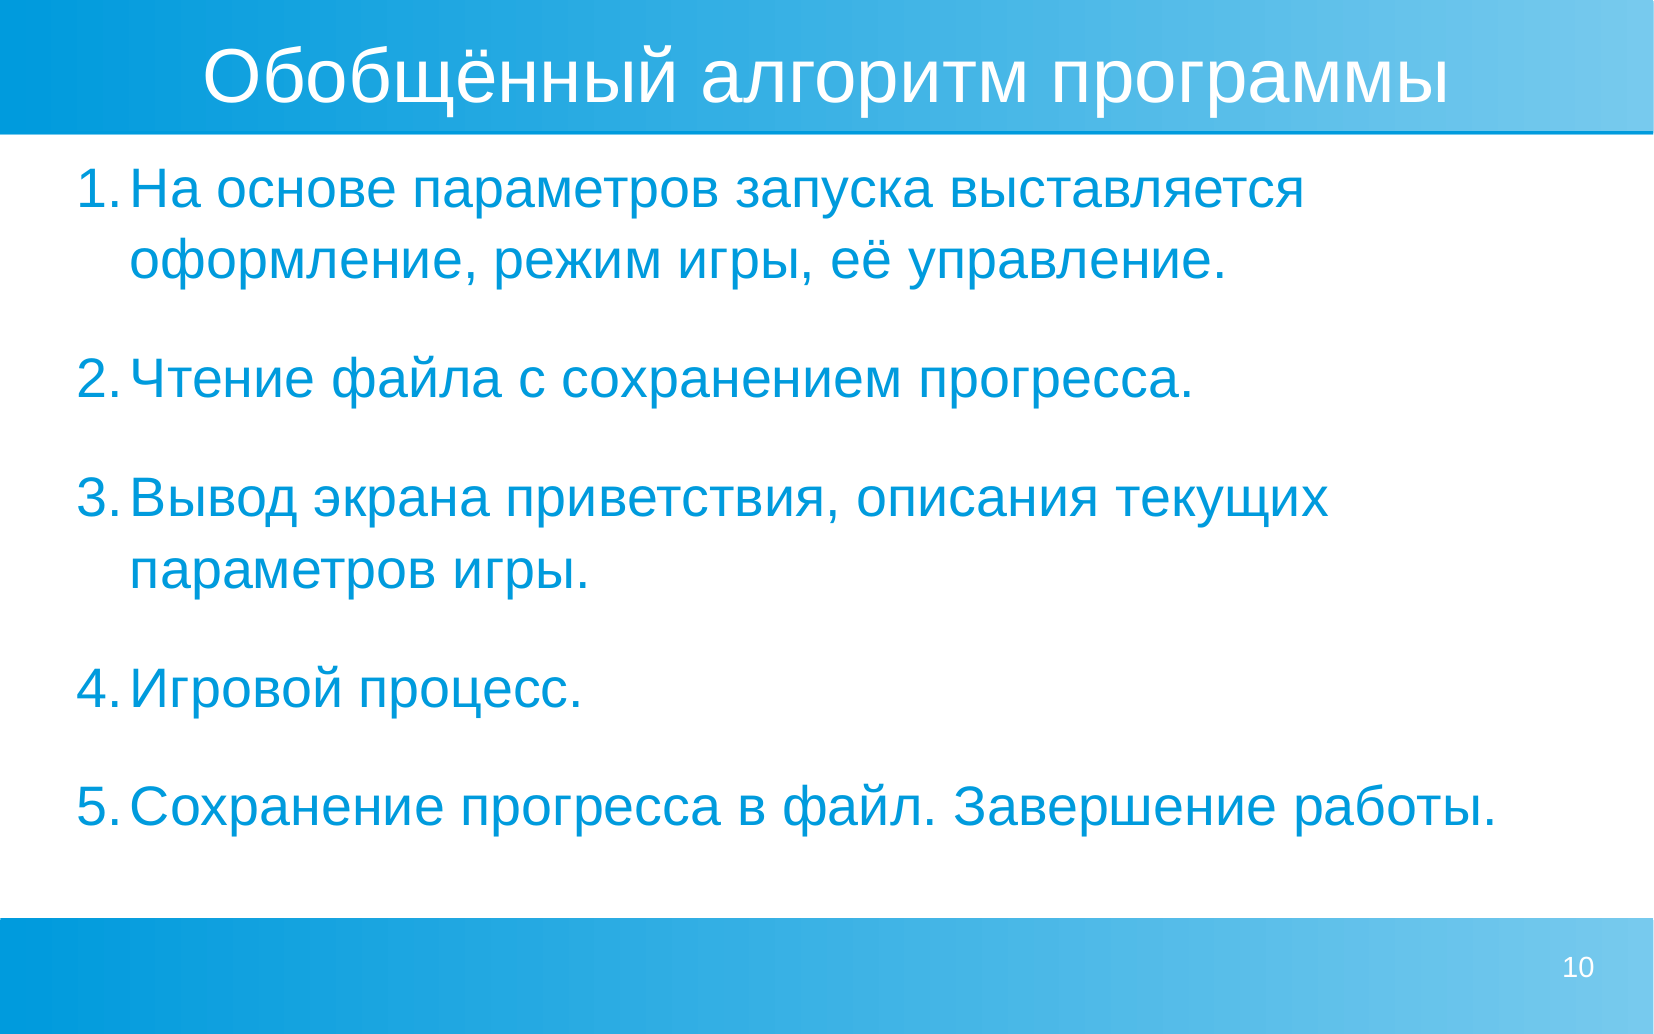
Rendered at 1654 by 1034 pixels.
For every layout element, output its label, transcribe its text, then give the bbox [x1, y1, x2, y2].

list На основе параметров запуска выставляется оформление, режим игры, её управление. Чтение файла с сохранением прогресса. Вывод экрана приветствия, описания текущих параметров игры. Игровой процесс. Сохранение прогресса в файл. Завершение работы. [59, 147, 1595, 853]
title Обобщённый алгоритм программы [59, 32, 1595, 120]
